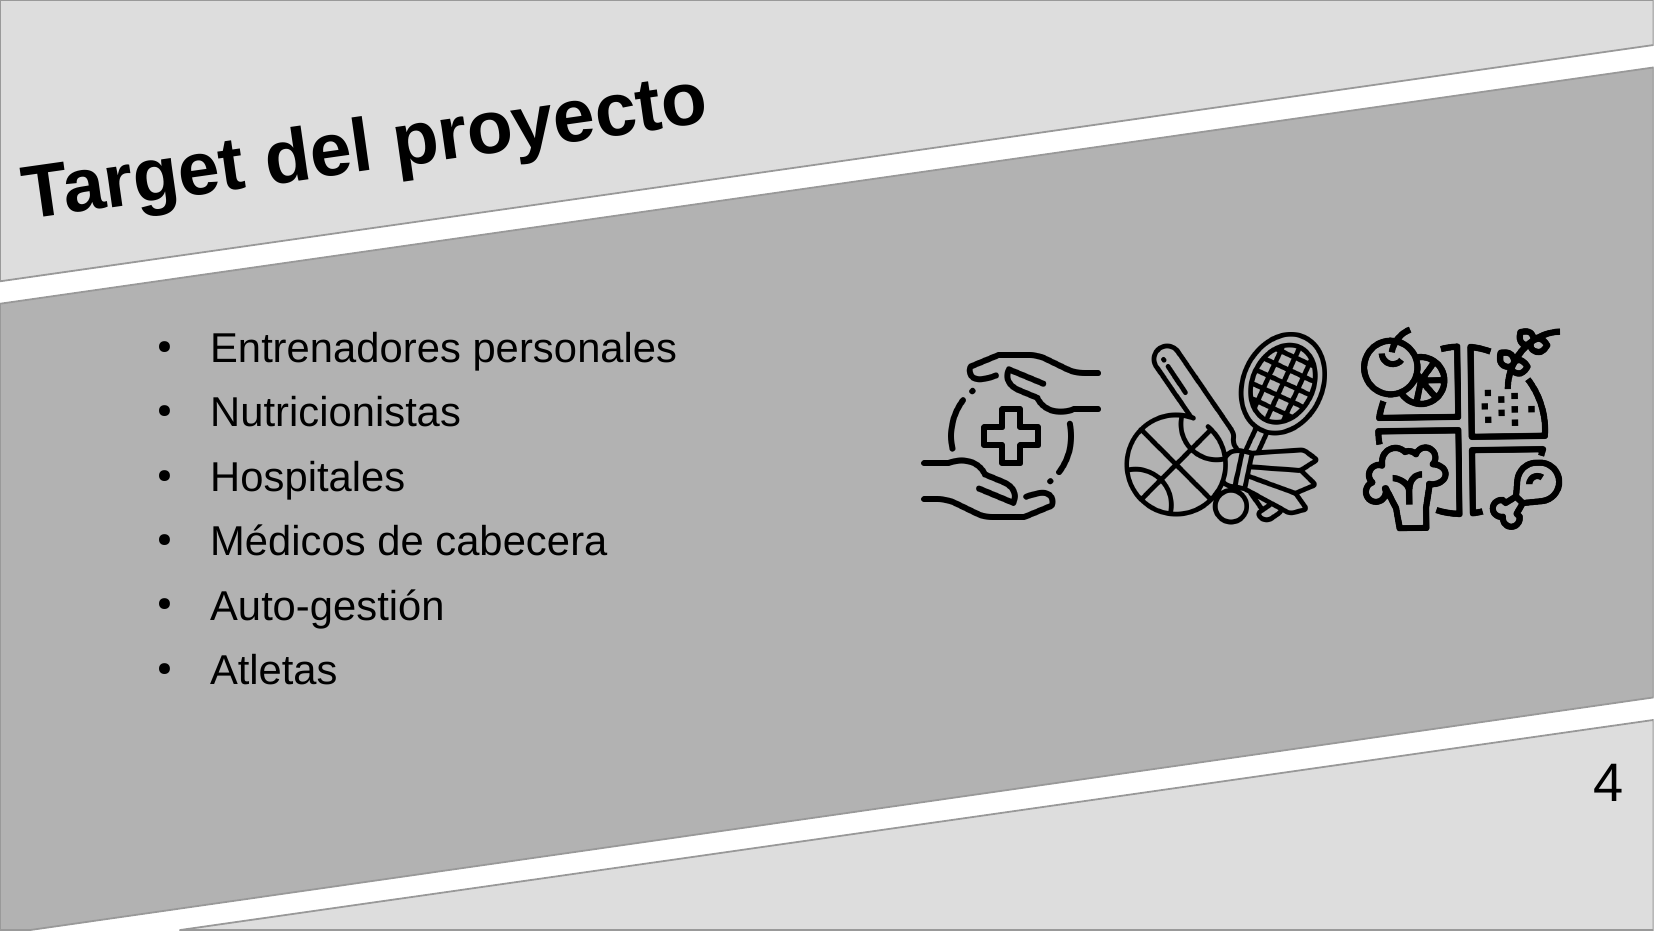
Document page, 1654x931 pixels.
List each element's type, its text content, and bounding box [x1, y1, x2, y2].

picture [1122, 324, 1329, 532]
picture [1358, 324, 1565, 532]
title Target del proyecto [11, 0, 1496, 272]
list Entrenadores personales Nutricionistas Hospitales Médicos de cabecera Auto-gestión Atletas [139, 324, 1595, 865]
picture [915, 340, 1107, 532]
